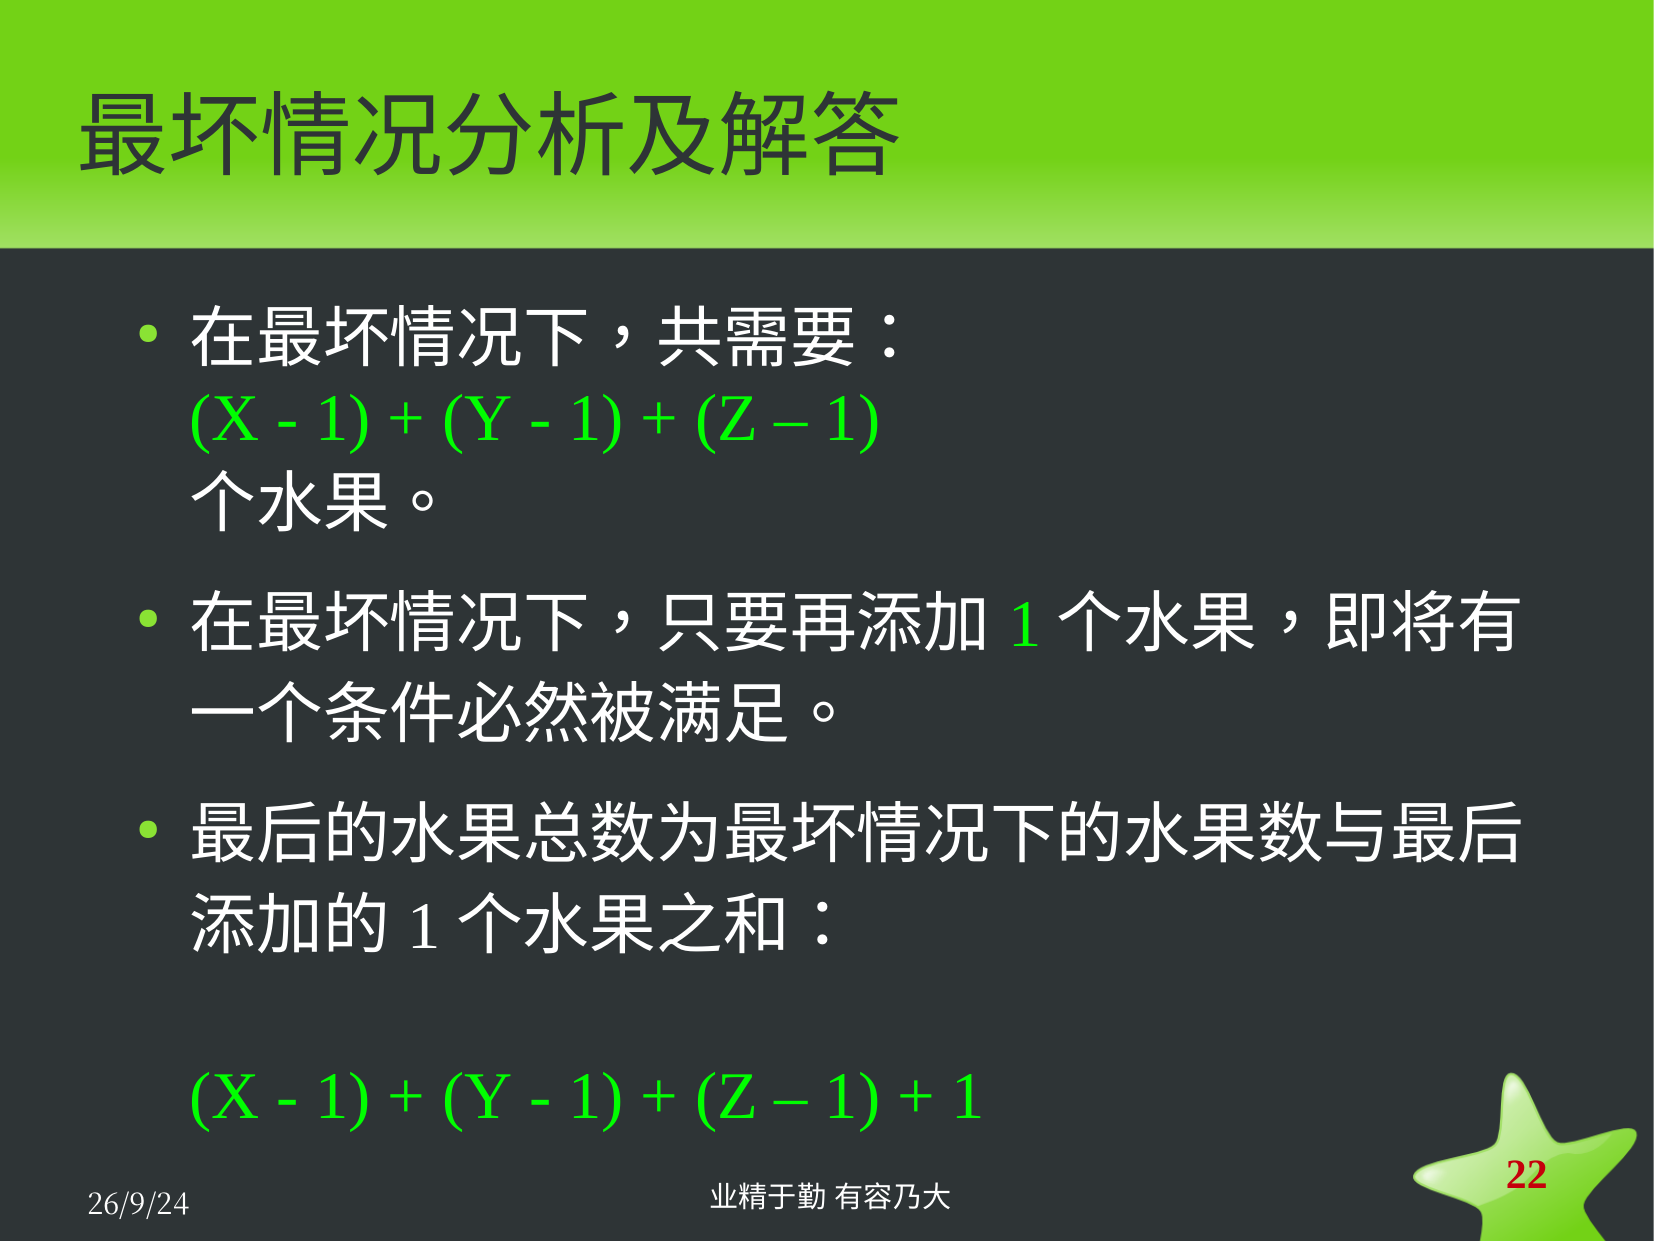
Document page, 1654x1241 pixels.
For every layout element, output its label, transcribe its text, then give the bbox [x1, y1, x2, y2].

title 最坏情况分析及解答 [76, 29, 1565, 237]
list 在最坏情况下，共需要： (X - 1) + (Y - 1) + (Z – 1) 个水果。 在最坏情况下，只要再添加1个水果，即将有一个条件必然被满足。 最后的水果总数为最坏情况下的水果数与最后添加的1个水果之和： (X - 1) + (Y - 1) + (Z – 1) + 1 [82, 290, 1571, 1109]
picture [0, 0, 1654, 1241]
